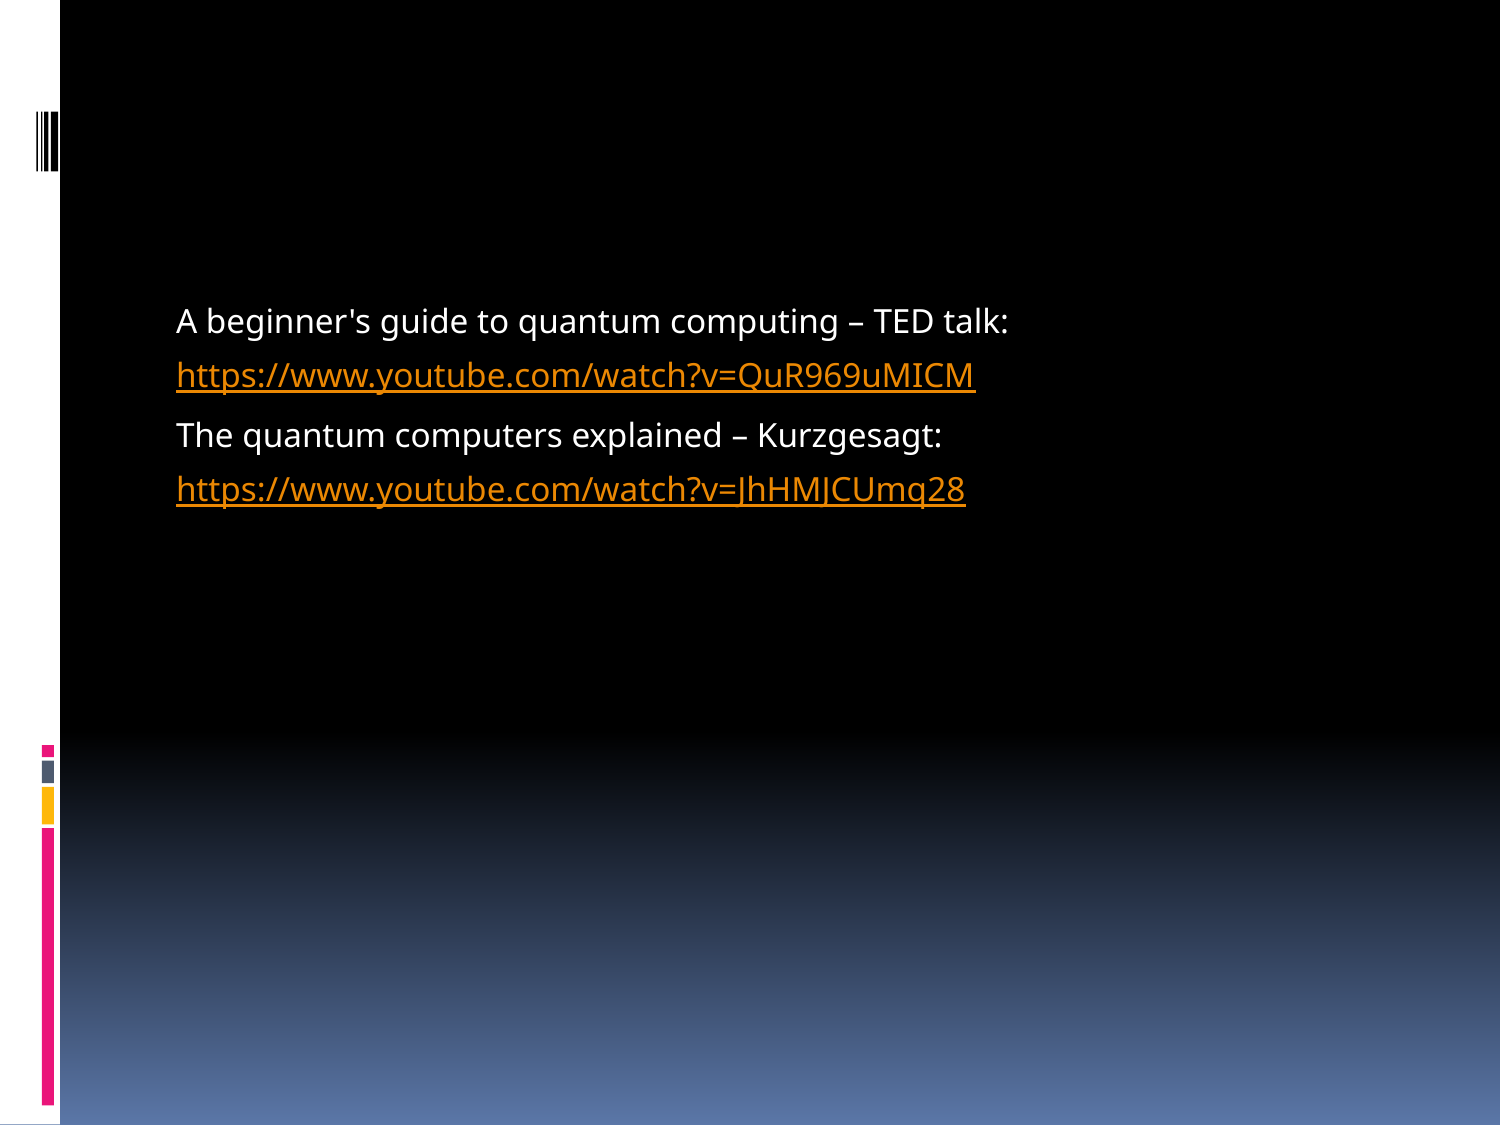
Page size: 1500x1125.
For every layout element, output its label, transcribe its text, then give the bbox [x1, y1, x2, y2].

list A beginner's guide to quantum computing – TED talk: https://www.youtube.com/watch?v=QuR969uMICM The quantum computers explained – Kurzgesagt: https://www.youtube.com/watch?v=JhHMJCUmq28 [150, 292, 1425, 1043]
